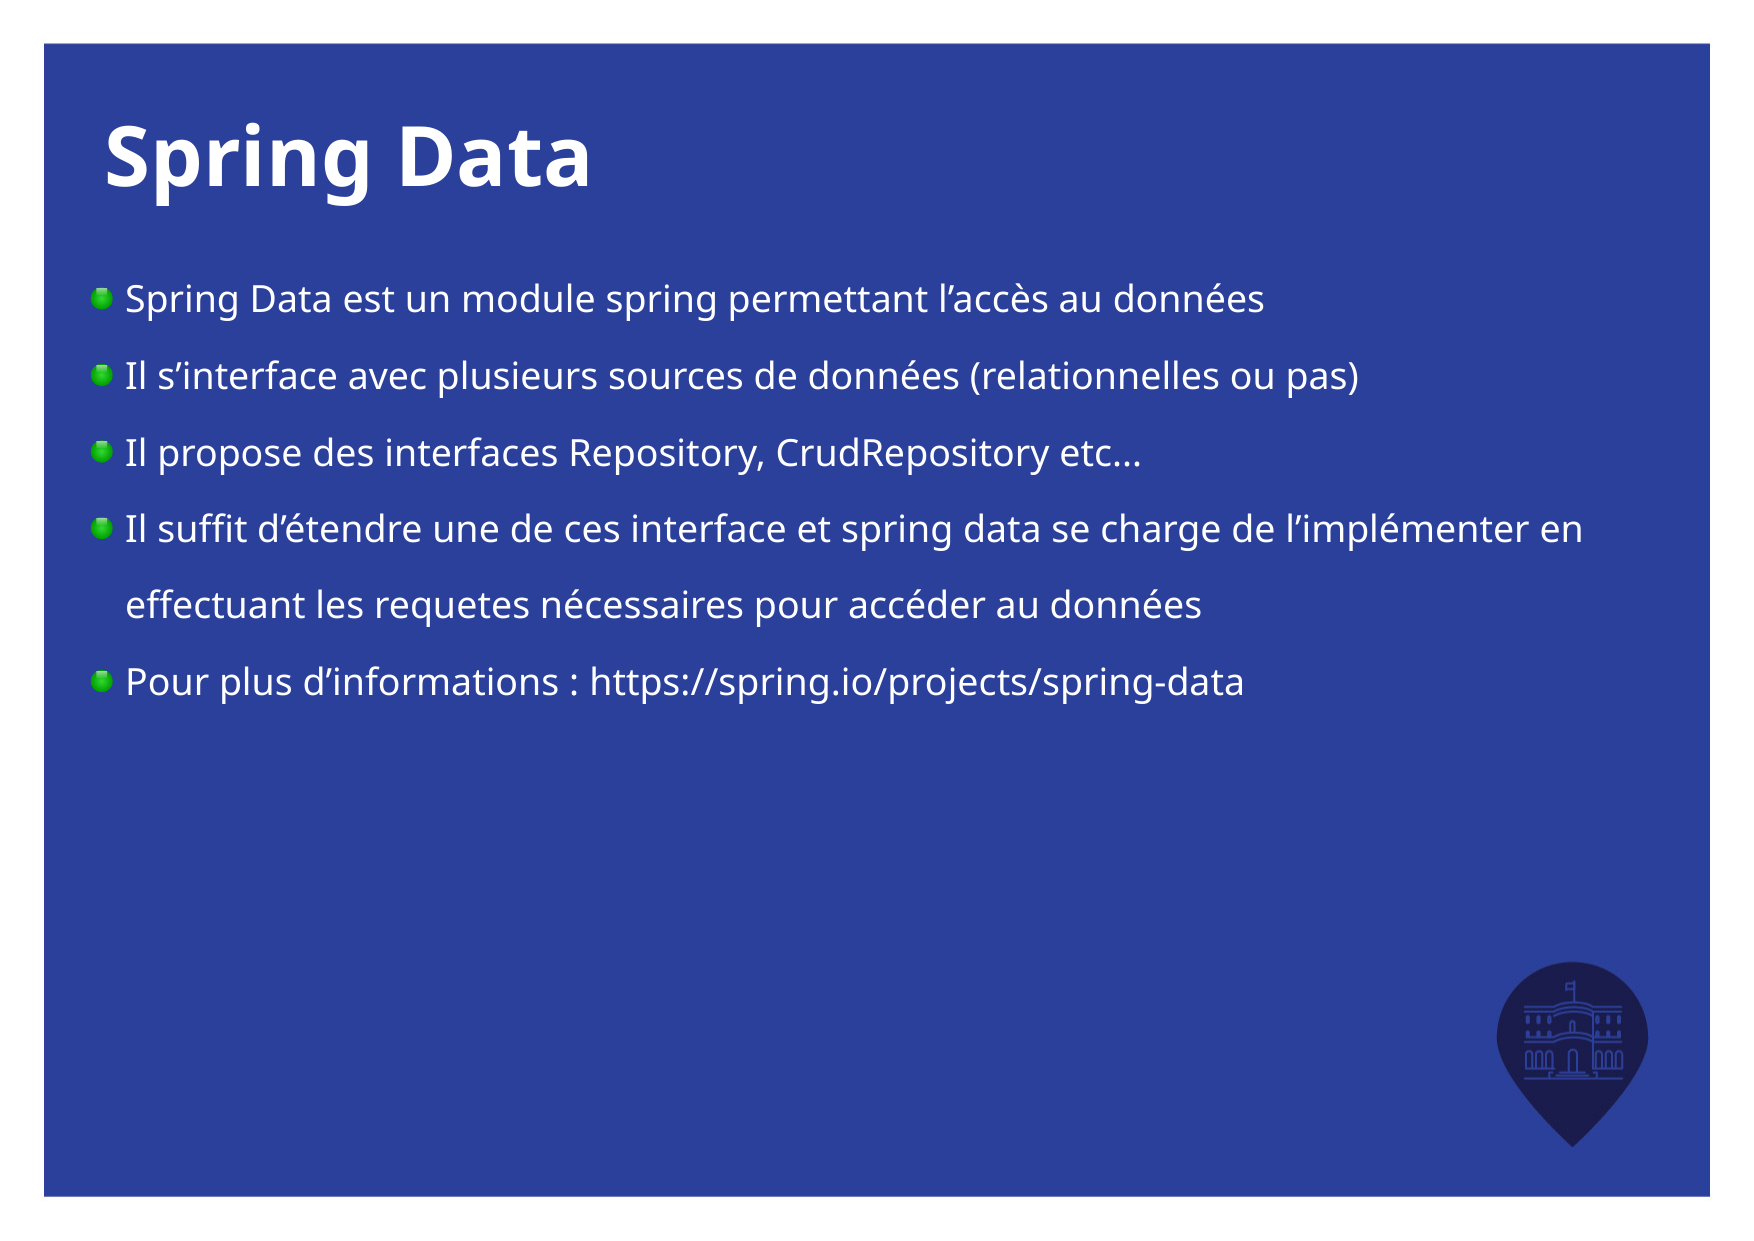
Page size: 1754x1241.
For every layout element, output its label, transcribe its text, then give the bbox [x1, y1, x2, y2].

title Spring Data [87, 49, 1666, 240]
picture [0, 0, 1754, 1241]
text_box Spring Data est un module spring permettant l’accès au données Il s’interface avec plusieurs sources de données (relationnelles ou pas) Il propose des interfaces Repository, CrudRepository etc... Il suffit d’étendre une de ces interface et spring data se charge de l’implémenter en effectuant les requetes nécessaires pour accéder au données Pour plus d’informations : https://spring.io/projects/spring-data [75, 240, 1688, 1231]
